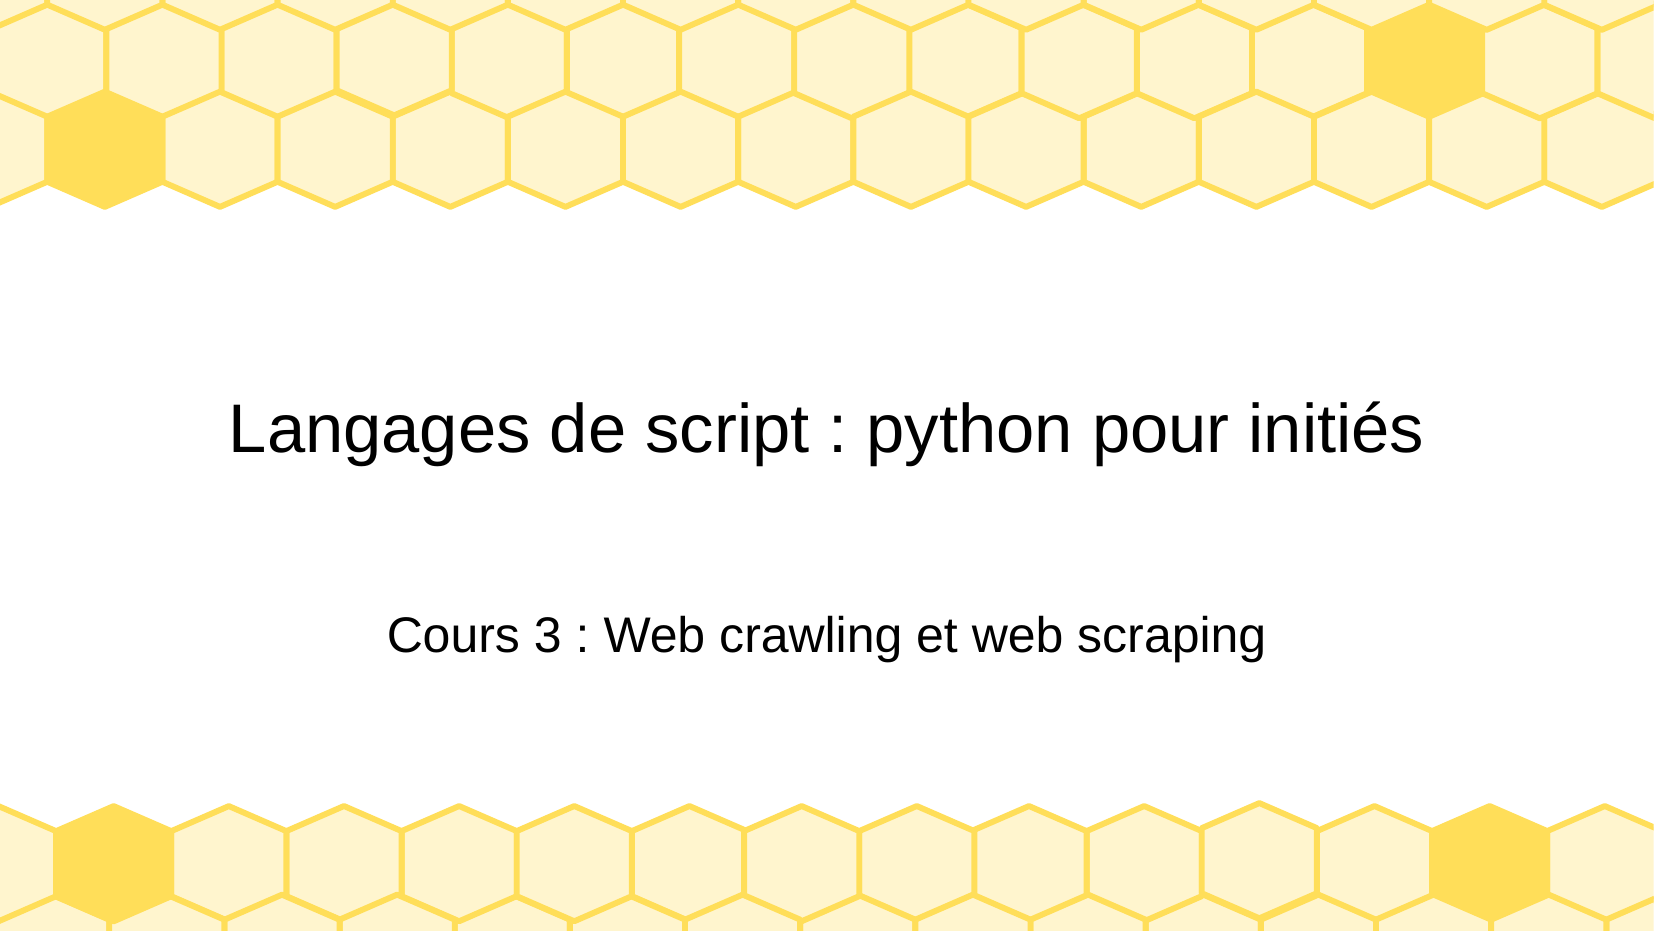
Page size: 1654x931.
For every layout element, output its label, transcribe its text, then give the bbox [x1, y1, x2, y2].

title Langages de script : python pour initiés [88, 324, 1565, 532]
subtitle Cours 3 : Web crawling et web scraping [88, 561, 1565, 709]
